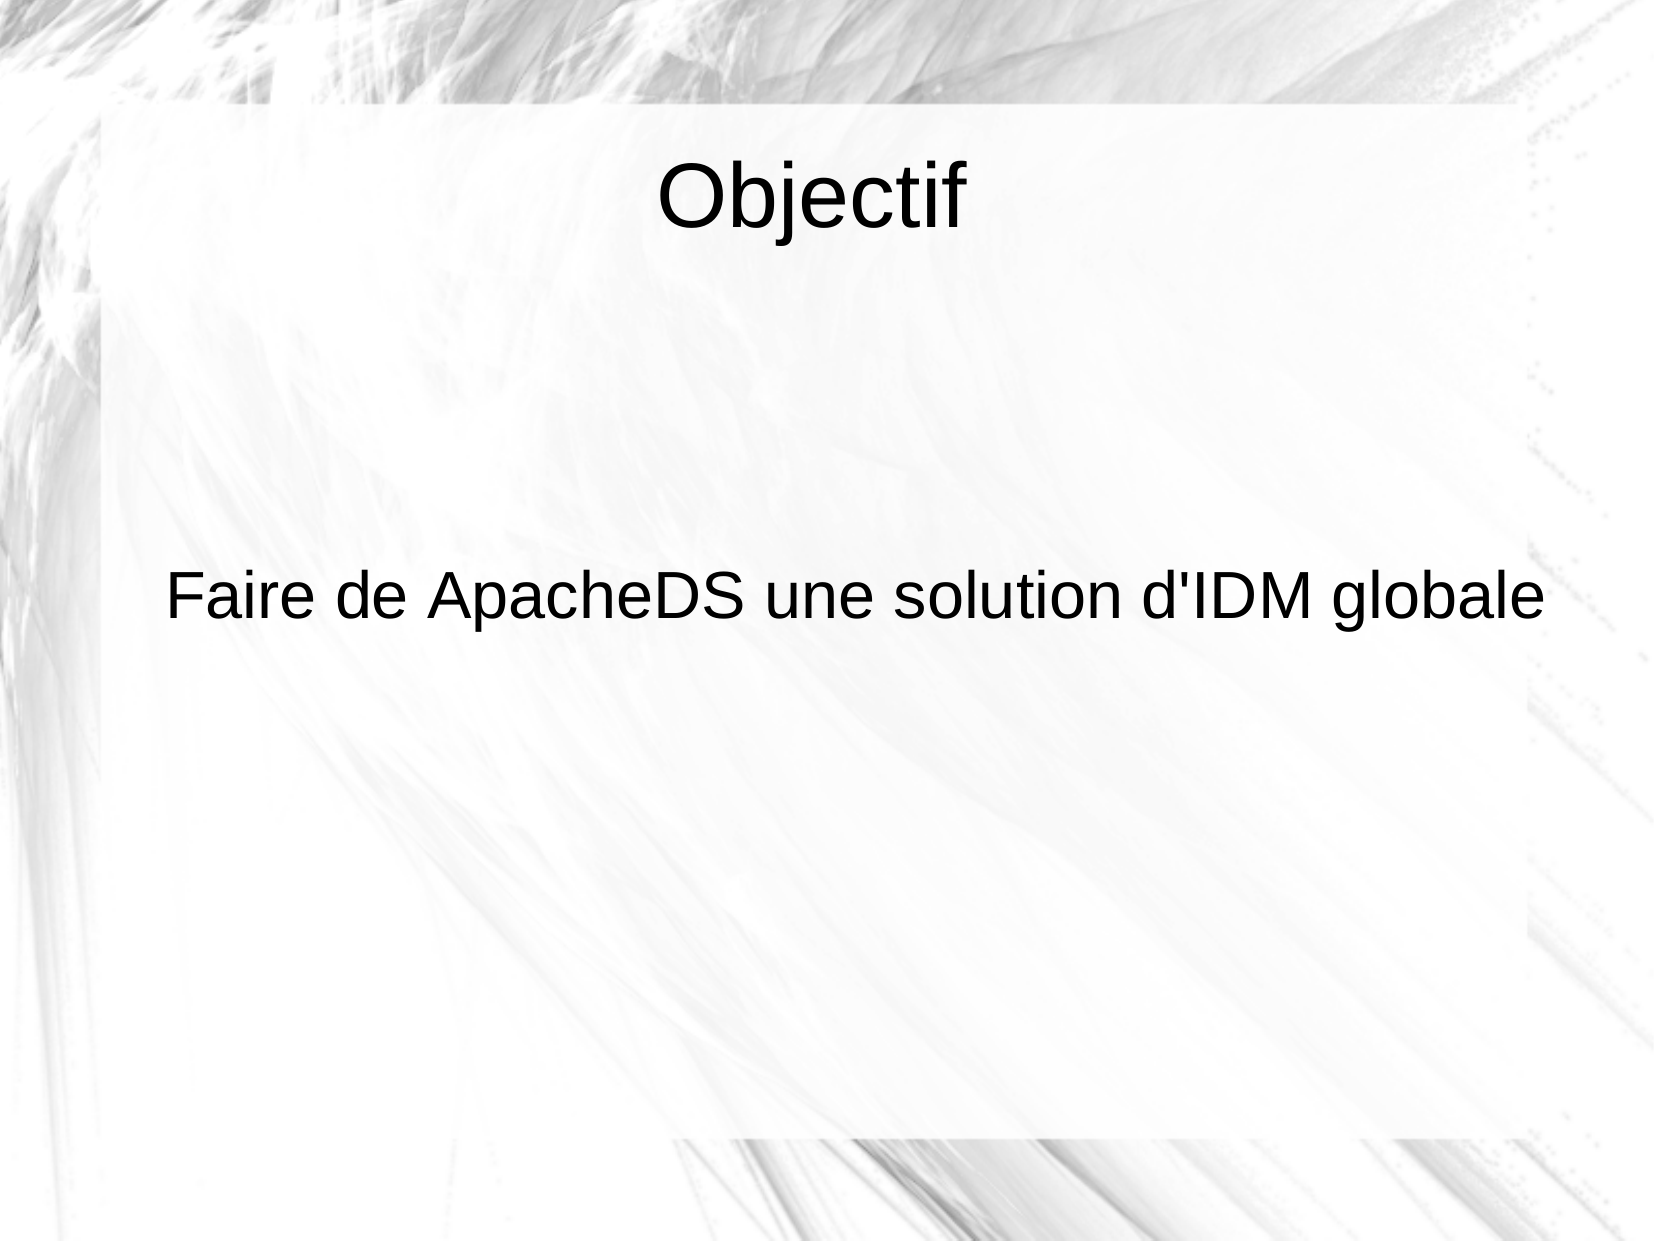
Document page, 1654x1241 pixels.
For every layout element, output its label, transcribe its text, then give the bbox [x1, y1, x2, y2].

picture [0, 0, 1654, 1241]
title Objectif [118, 112, 1506, 281]
subtitle Faire de ApacheDS une solution d'IDM globale [118, 319, 1571, 945]
